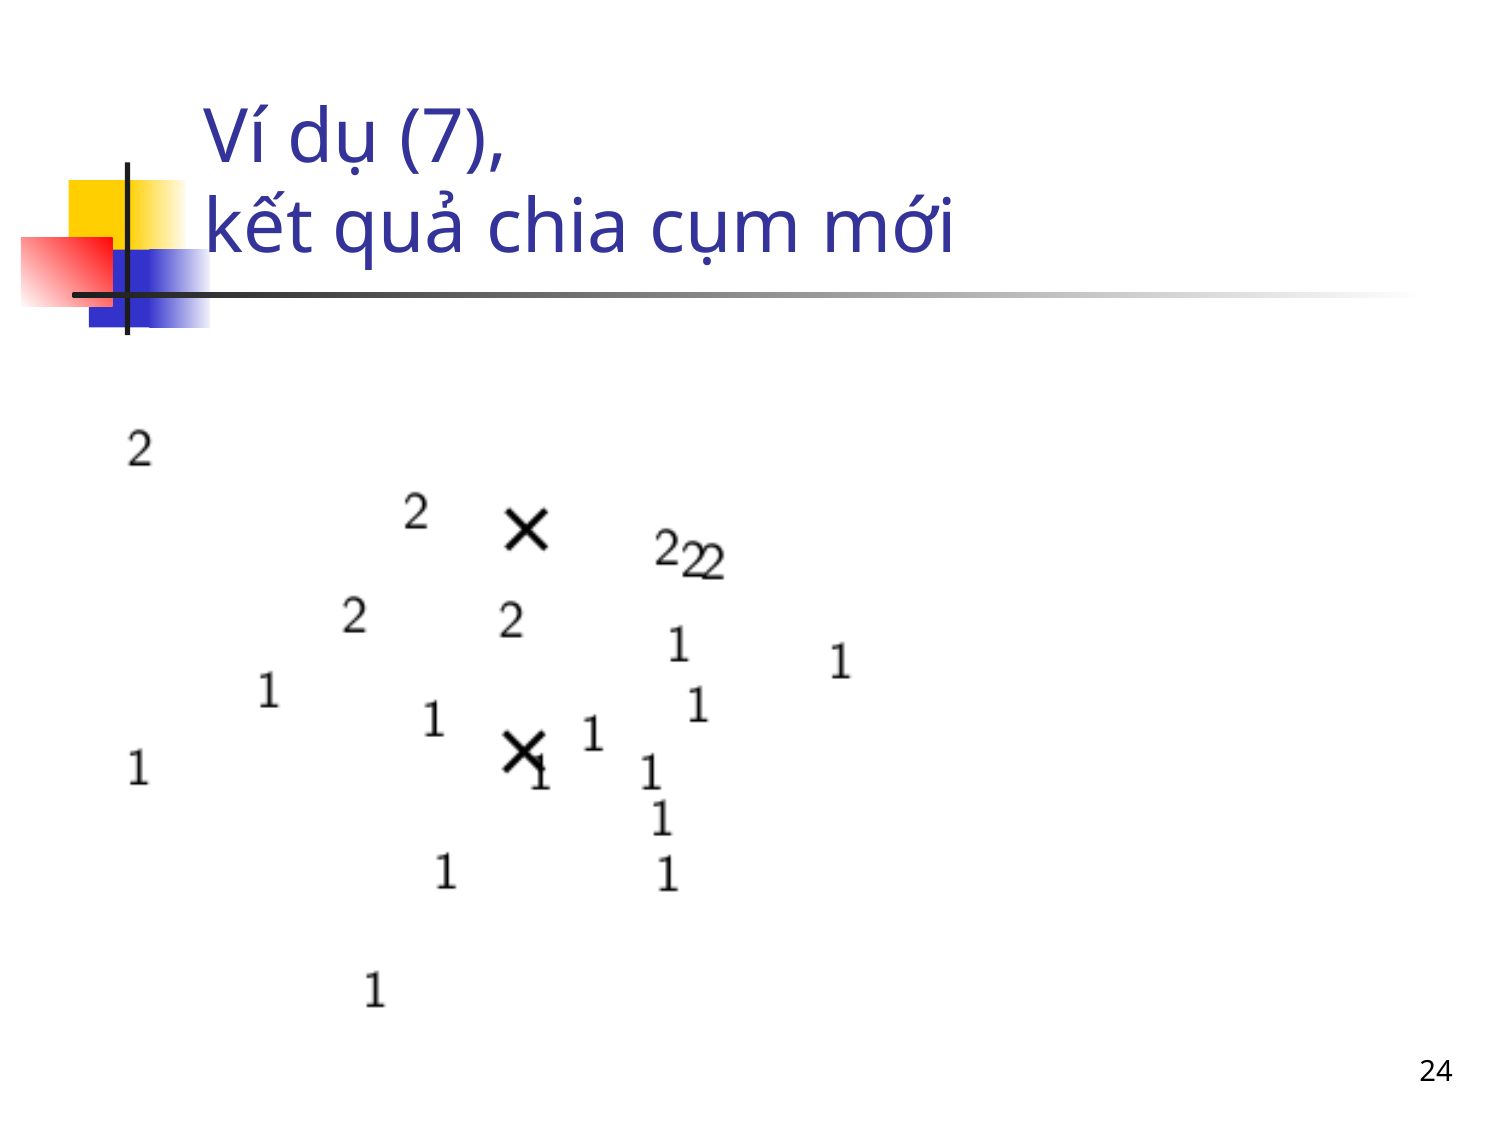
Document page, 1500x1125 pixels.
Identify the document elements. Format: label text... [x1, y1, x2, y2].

picture [90, 389, 874, 1027]
slide_number <number> [1155, 1024, 1468, 1100]
title Ví dụ (7), kết quả chia cụm mới [188, 35, 1468, 275]
